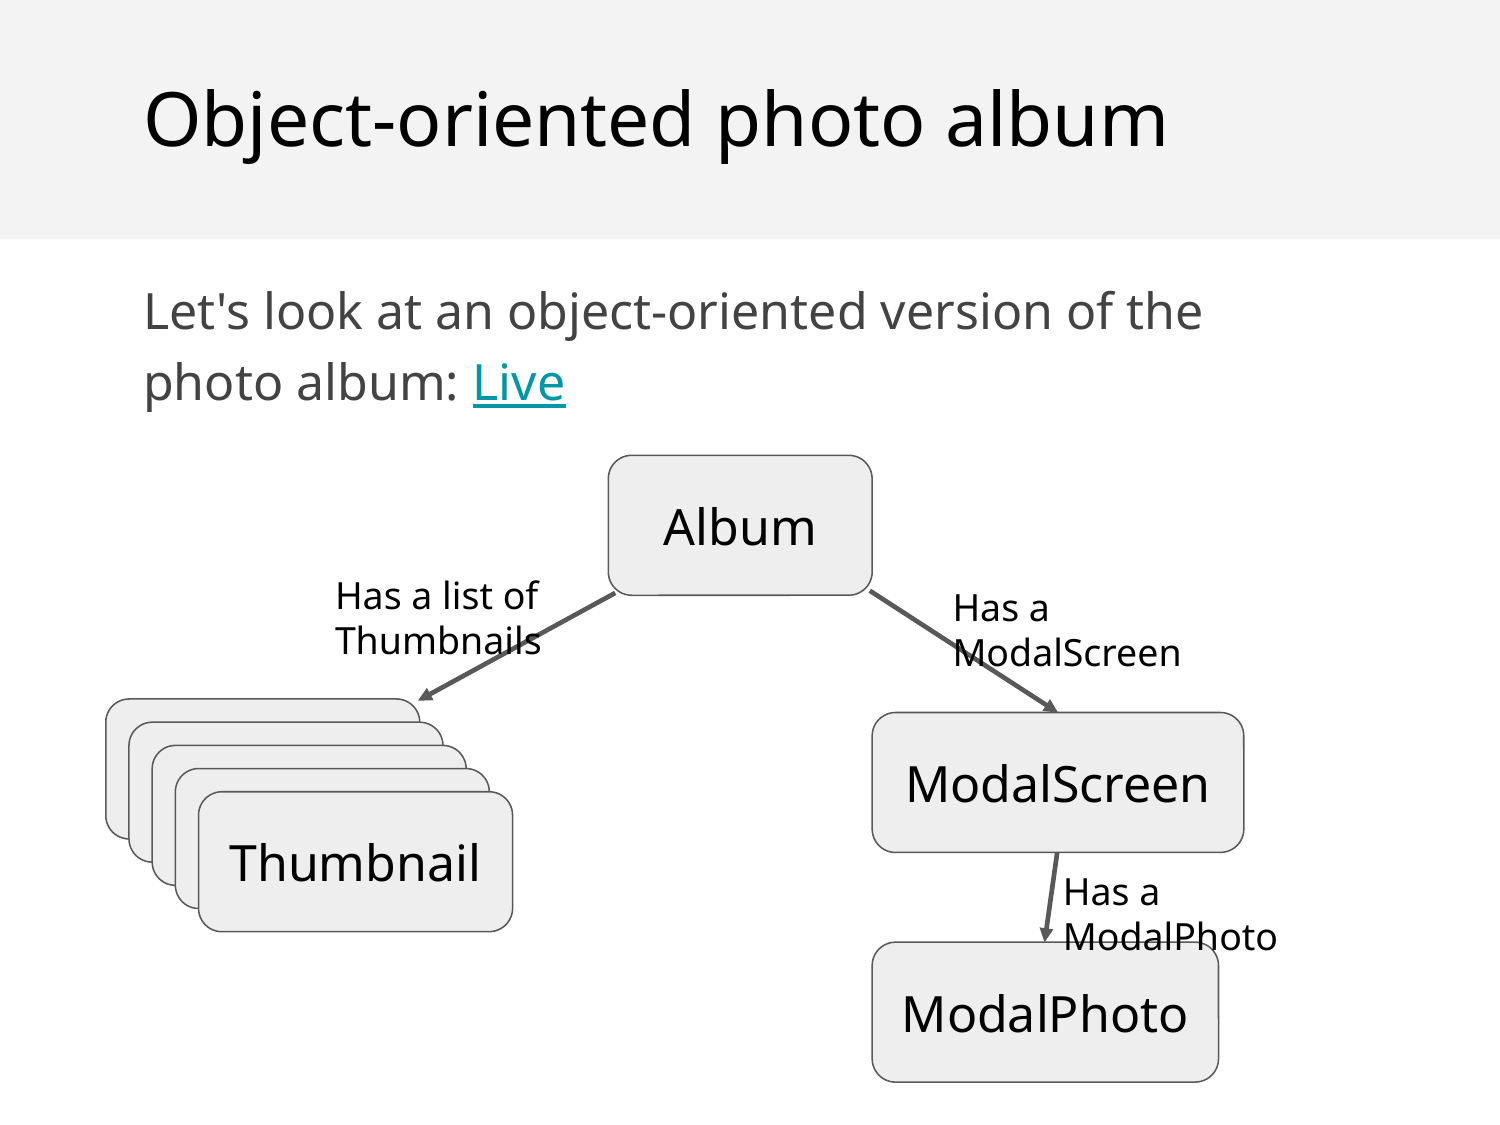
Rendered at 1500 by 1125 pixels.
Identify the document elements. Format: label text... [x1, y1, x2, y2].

text_box Thumbnail [105, 698, 420, 839]
text_box Has a ModalPhoto [1047, 852, 1395, 983]
text_box ModalPhoto [872, 942, 1219, 1083]
text_box Has a ModalScreen [937, 568, 1284, 699]
text_box Thumbnail [152, 745, 467, 886]
text_box Has a list of Thumbnails [320, 557, 667, 688]
text_box Thumbnail [175, 768, 490, 909]
text_box Thumbnail [198, 791, 513, 932]
text_box Thumbnail [128, 722, 443, 863]
text_box Album [608, 455, 873, 596]
list Let's look at an object-oriented version of the photo album: Live [128, 255, 1372, 438]
title Object-oriented photo album [128, 56, 1372, 183]
text_box ModalScreen [872, 712, 1244, 853]
